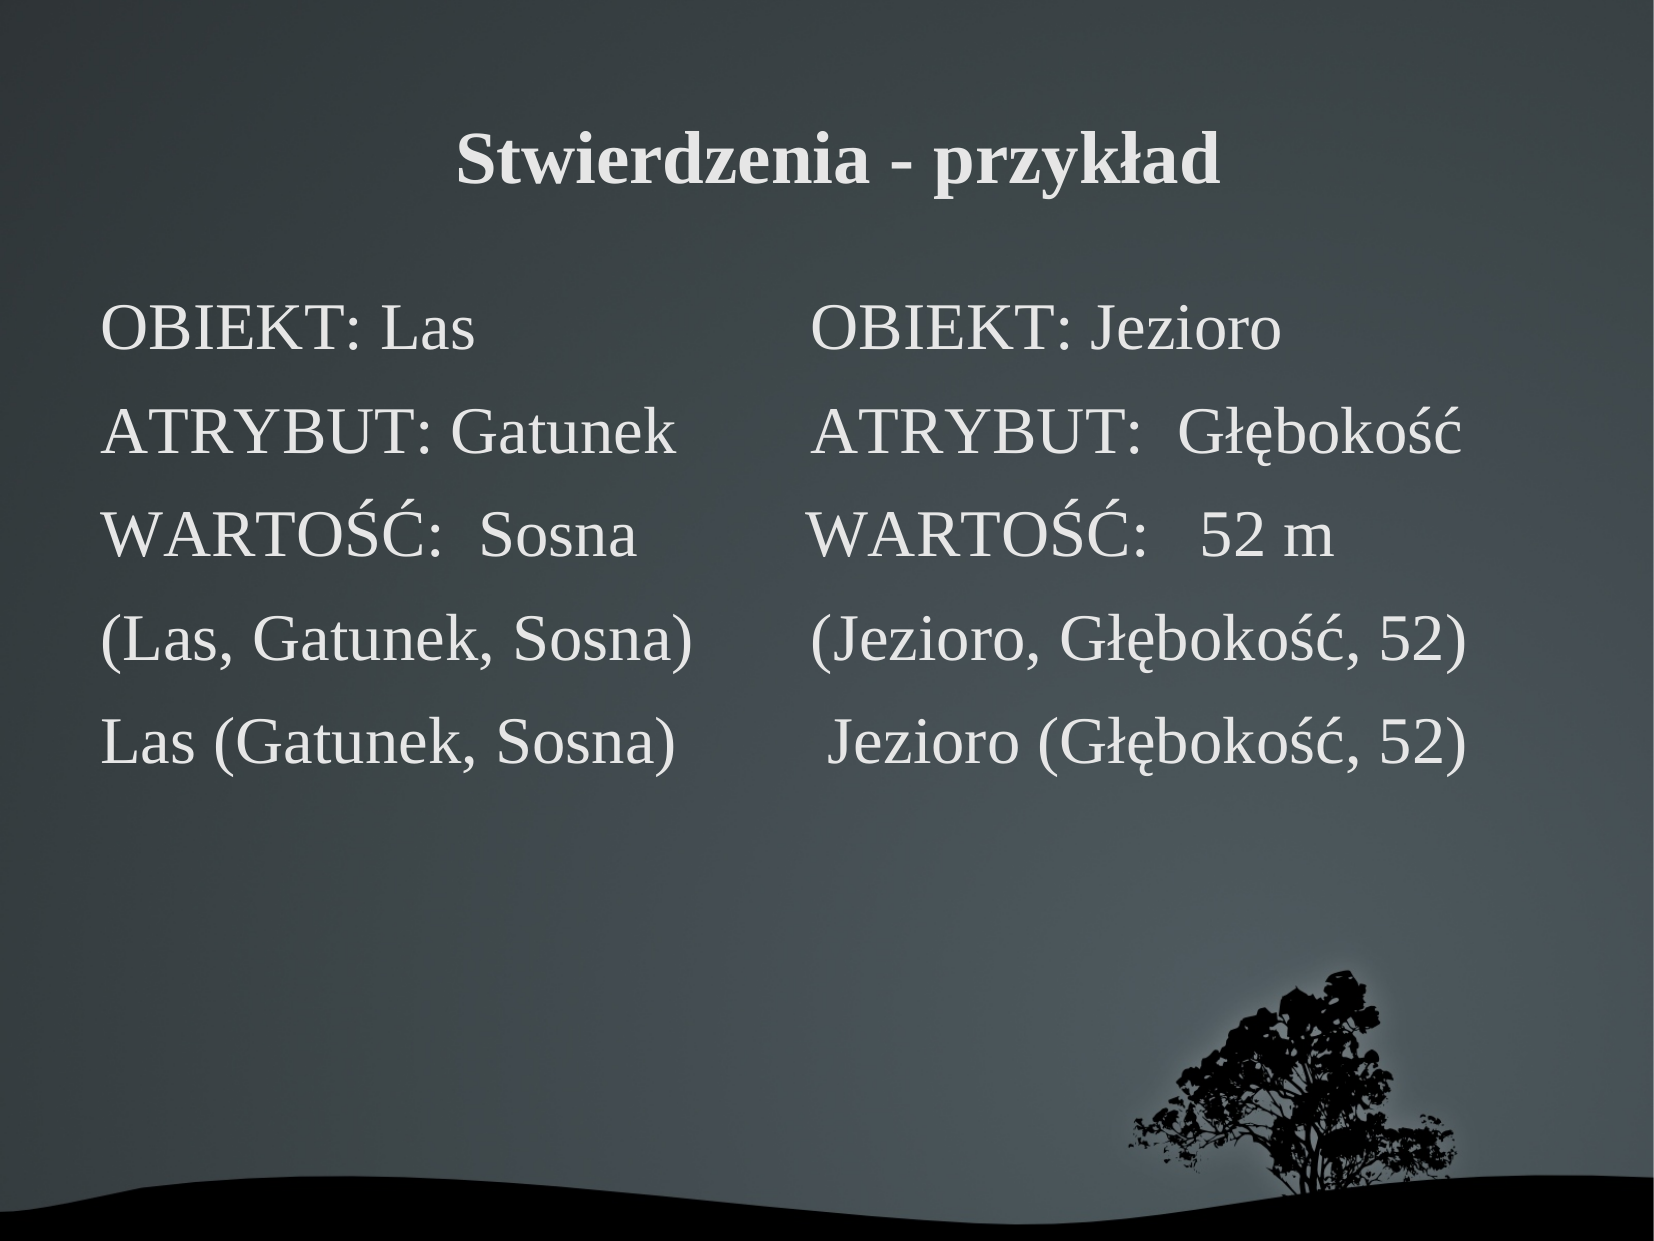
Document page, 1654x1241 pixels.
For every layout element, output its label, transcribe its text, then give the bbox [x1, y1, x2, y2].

list OBIEKT: Las OBIEKT: Jezioro ATRYBUT: Gatunek ATRYBUT: Głębokość WARTOŚĆ: Sosna WARTOŚĆ: 52 m (Las, Gatunek, Sosna) (Jezioro, Głębokość, 52) Las (Gatunek, Sosna) Jezioro (Głębokość, 52) [82, 290, 1571, 1094]
title Stwierdzenia - przykład [82, 56, 1571, 250]
picture [0, 0, 1654, 1241]
